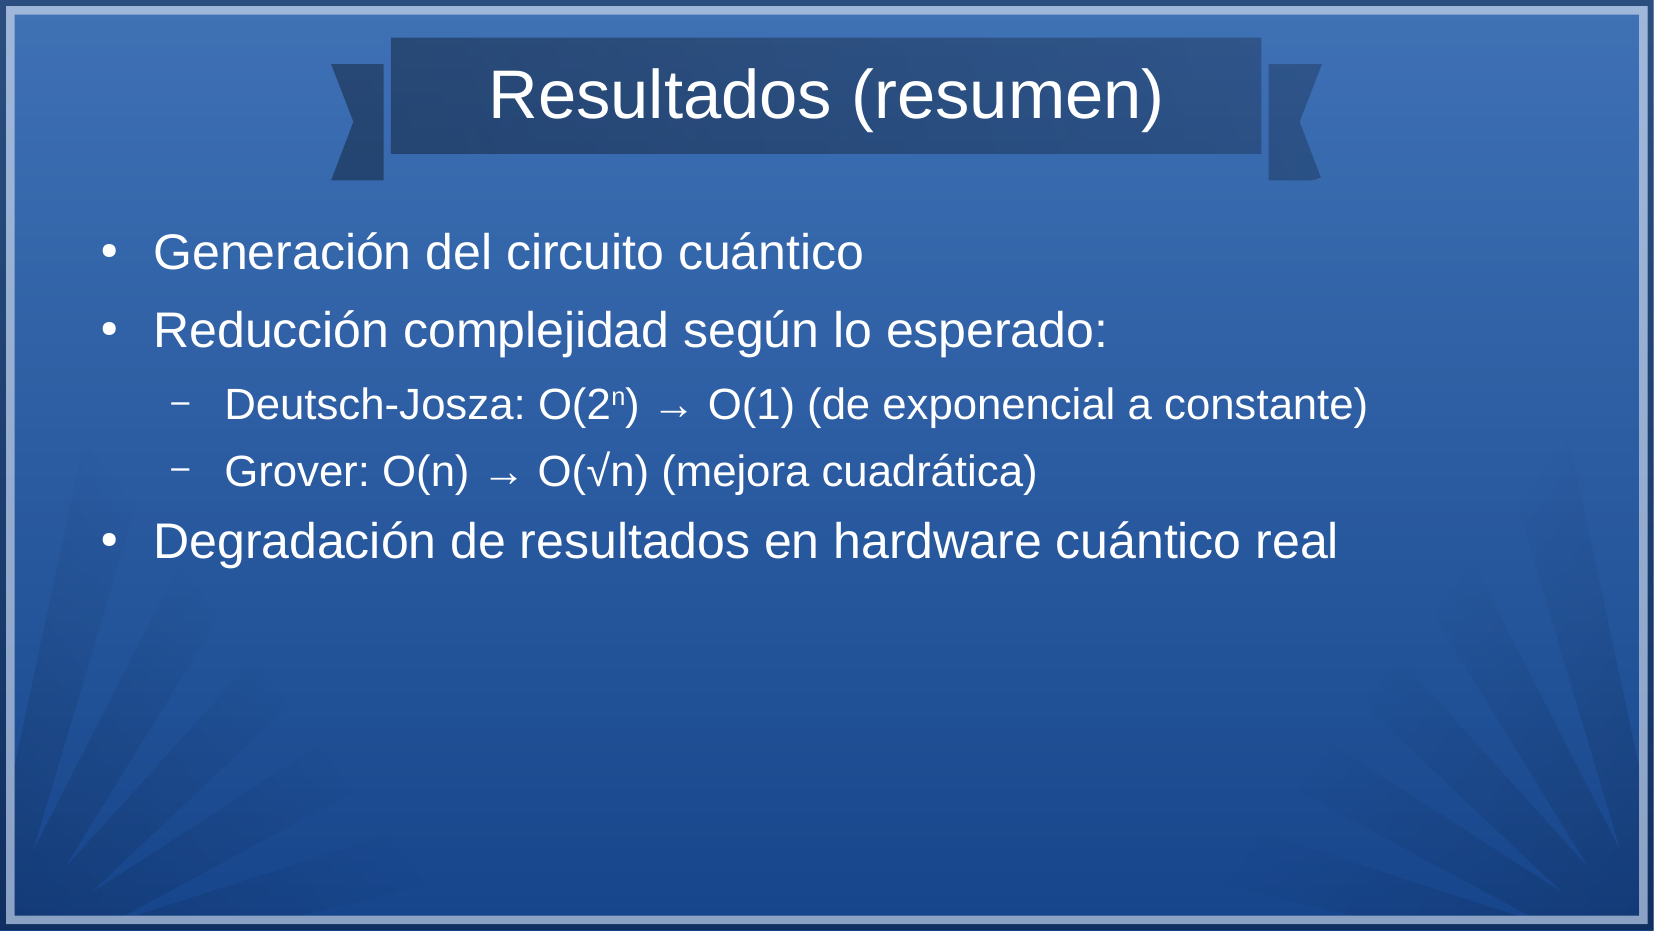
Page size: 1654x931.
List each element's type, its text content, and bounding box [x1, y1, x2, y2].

list Generación del circuito cuántico Reducción complejidad según lo esperado: Deutsch-Josza: O(2n) → O(1) (de exponencial a constante) Grover: O(n) → O(√n) (mejora cuadrática) Degradación de resultados en hardware cuántico real [82, 224, 1571, 848]
title Resultados (resumen) [389, 35, 1264, 154]
